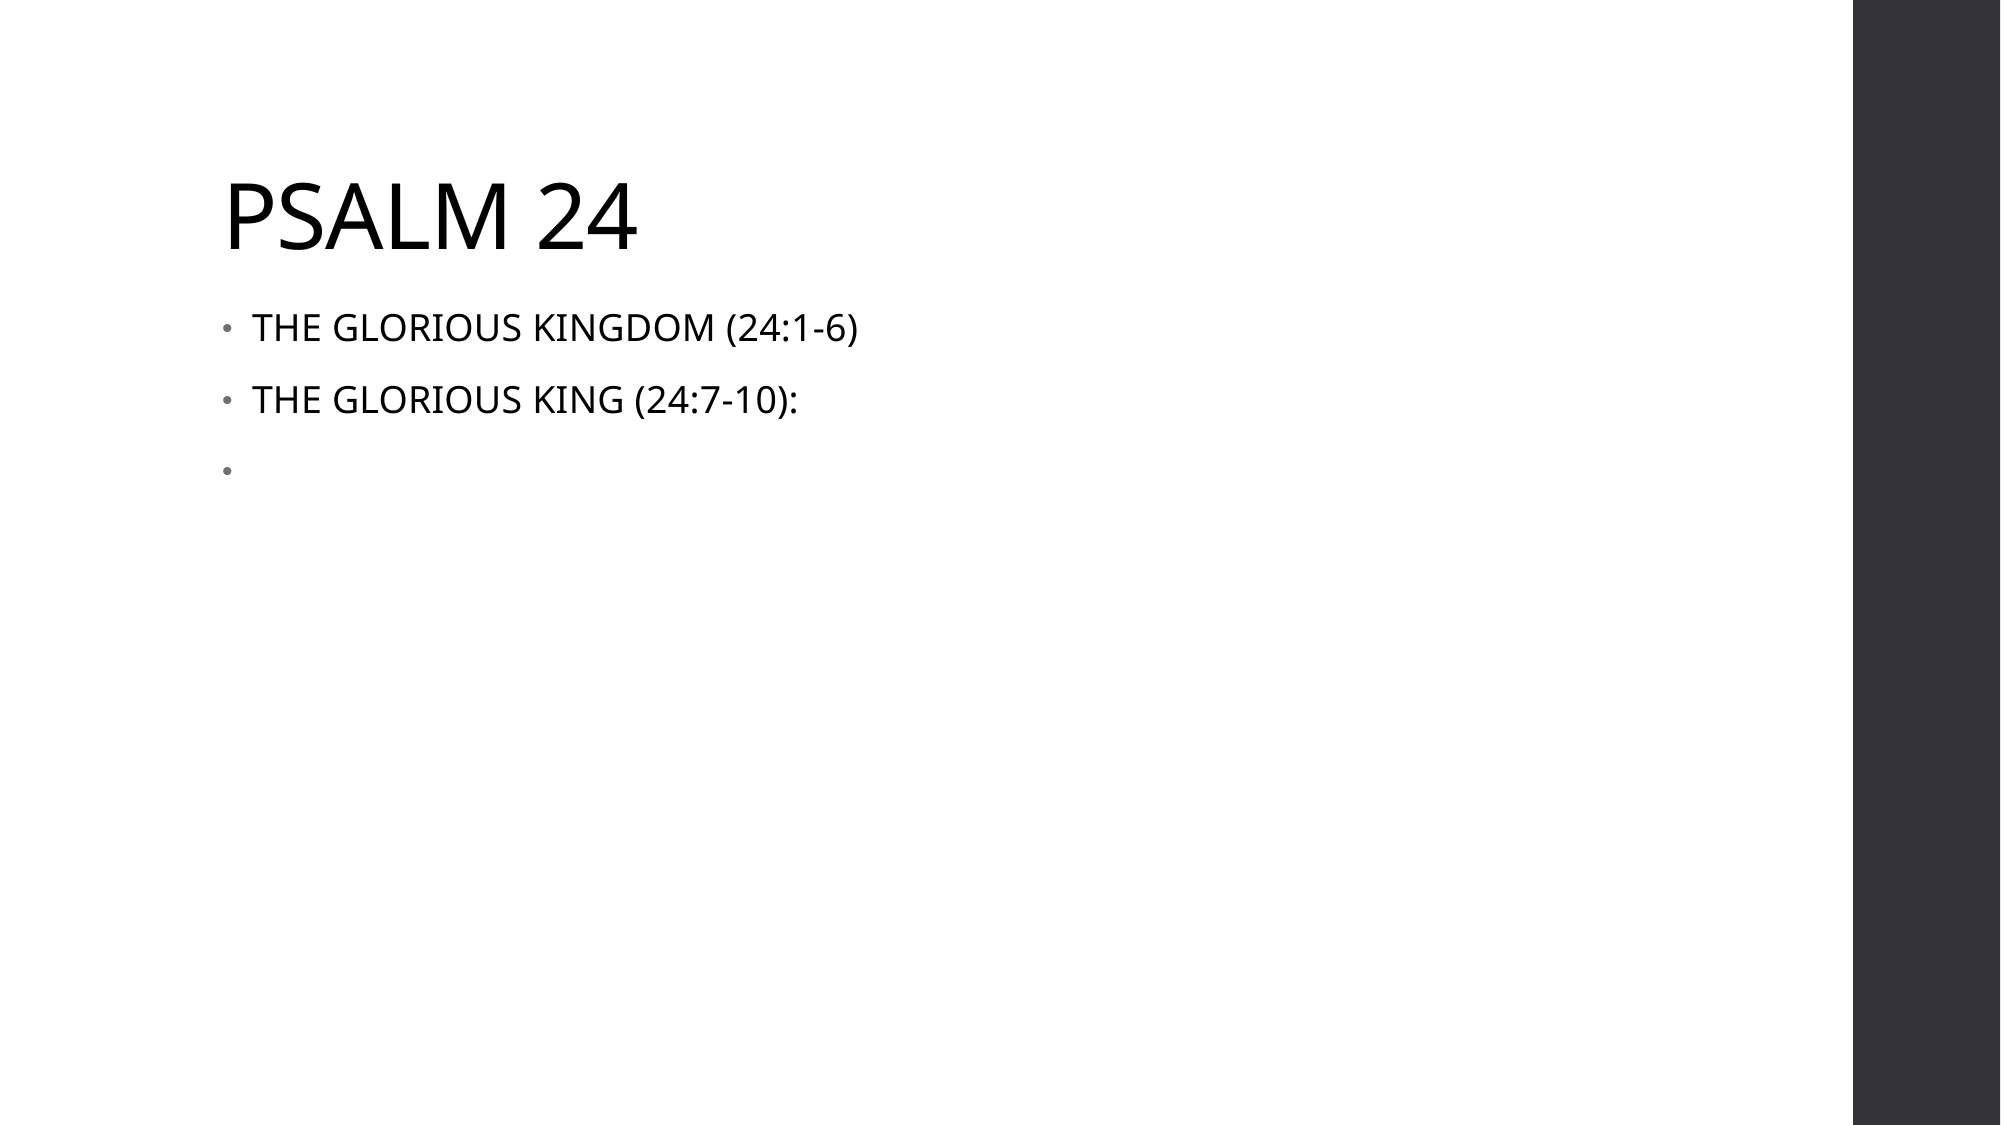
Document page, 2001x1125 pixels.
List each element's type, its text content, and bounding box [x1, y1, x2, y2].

list THE GLORIOUS KINGDOM (24:1-6) THE GLORIOUS KING (24:7-10): [206, 299, 1617, 1014]
title PSALM 24 [206, 60, 1797, 278]
